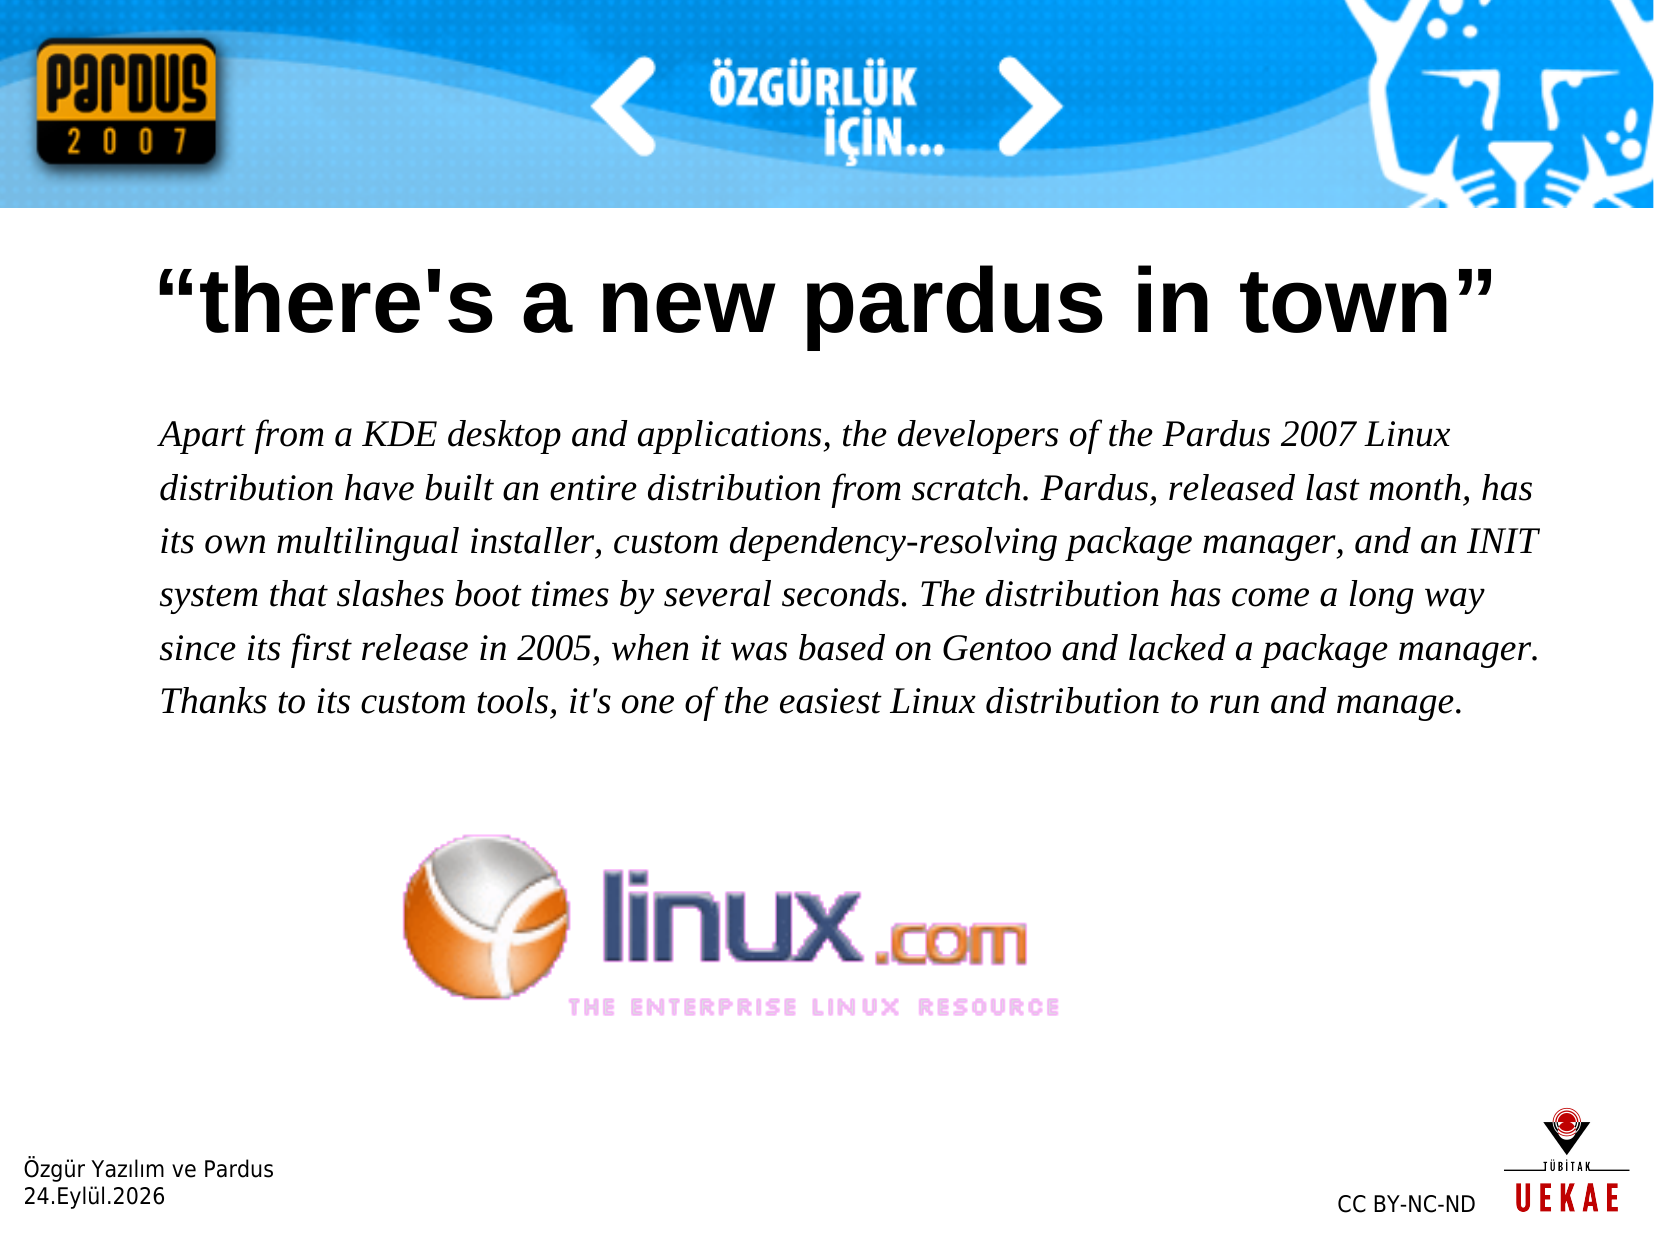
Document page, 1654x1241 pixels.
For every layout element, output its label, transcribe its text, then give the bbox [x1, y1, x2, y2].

picture [311, 802, 1343, 1060]
picture [1500, 1104, 1634, 1215]
list Apart from a KDE desktop and applications, the developers of the Pardus 2007 Linux distribution have built an entire distribution from scratch. Pardus, released last month, has its own multilingual installer, custom dependency-resolving package manager, and an INIT system that slashes boot times by several seconds. The distribution has come a long way since its first release in 2005, when it was based on Gentoo and lacked a package manager. Thanks to its custom tools, it's one of the easiest Linux distribution to run and manage. [88, 413, 1571, 849]
picture [0, 0, 1654, 208]
title “there's a new pardus in town” [82, 197, 1571, 405]
